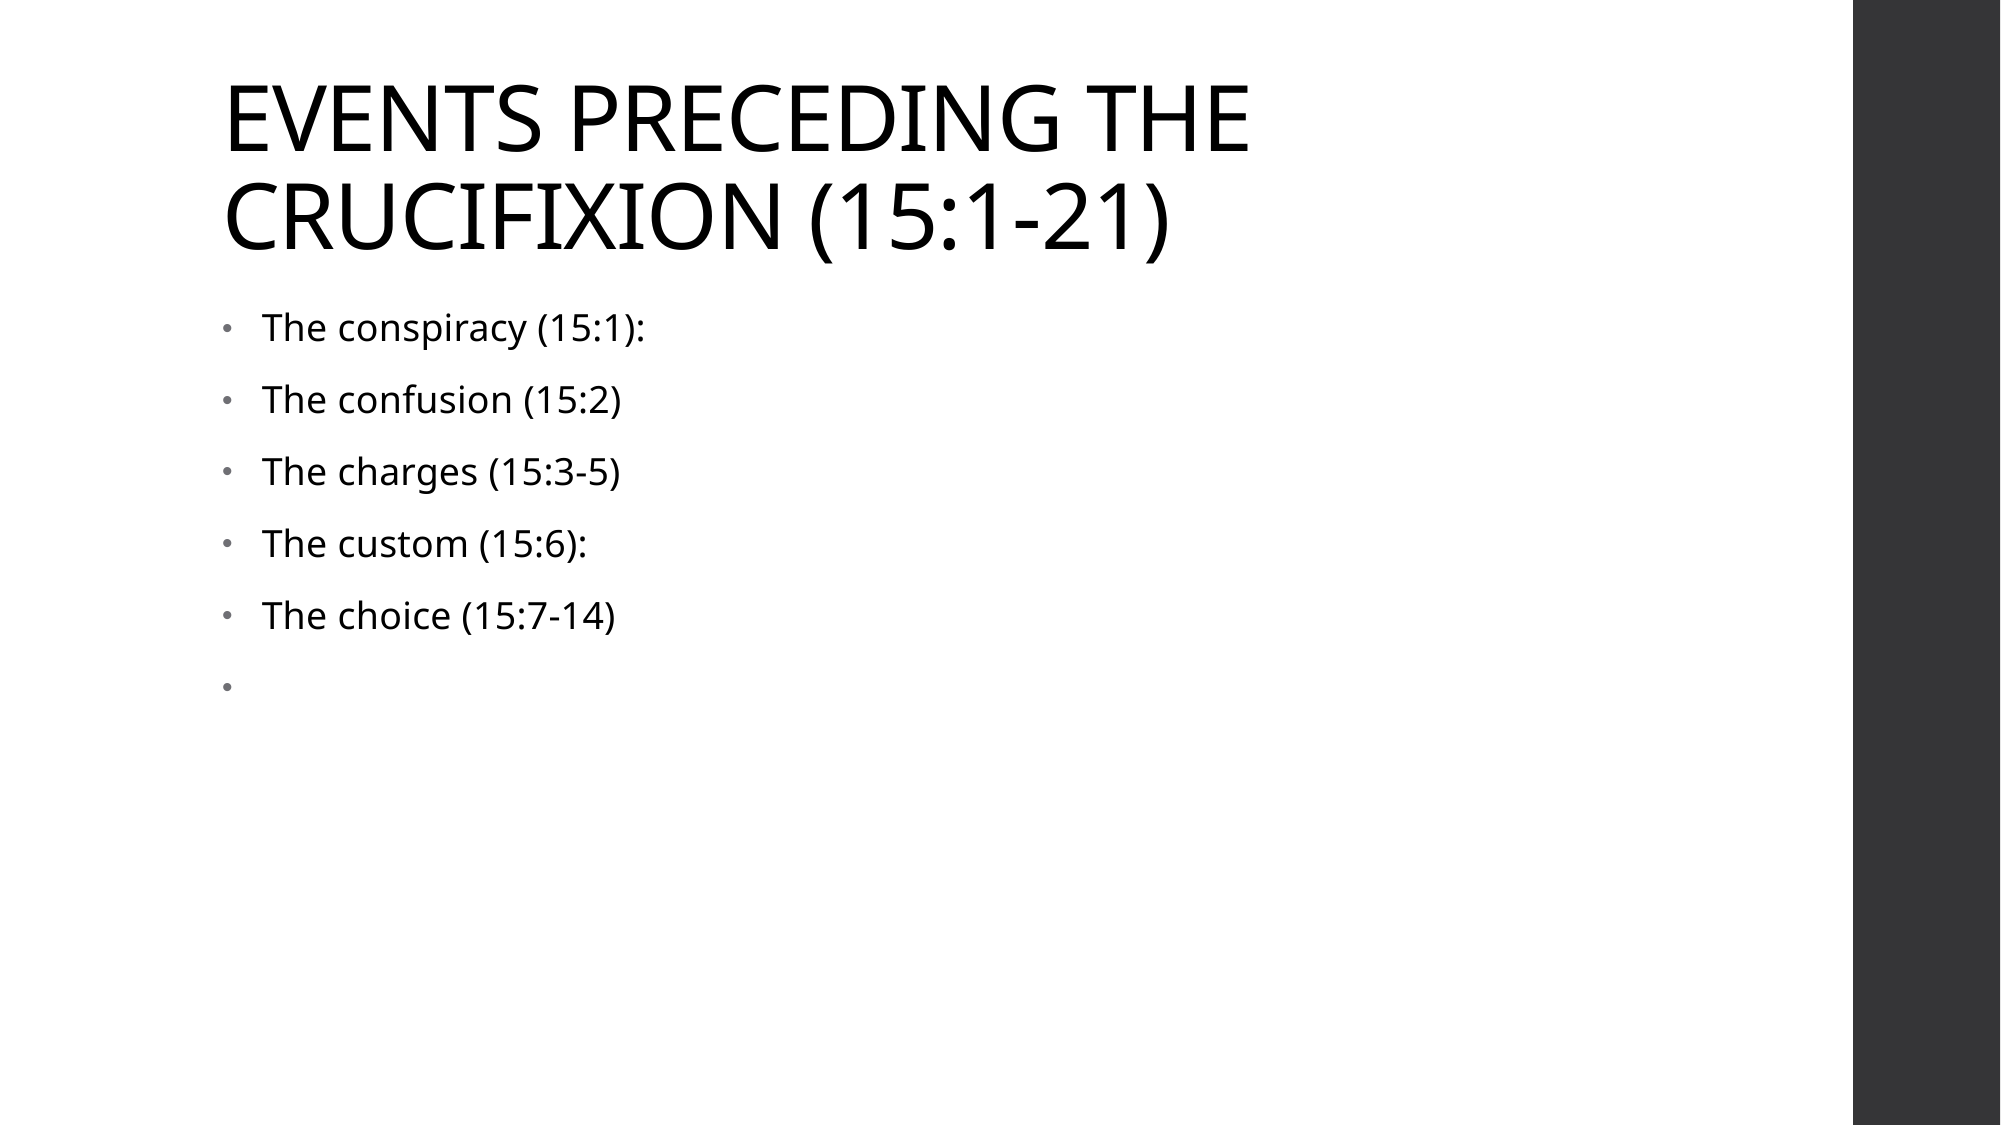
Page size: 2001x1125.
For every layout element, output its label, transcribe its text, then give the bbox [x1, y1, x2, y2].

list The conspiracy (15:1): The confusion (15:2) The charges (15:3-5) The custom (15:6): The choice (15:7-14) [206, 299, 1617, 1014]
title EVENTS PRECEDING THE CRUCIFIXION (15:1-21) [206, 60, 1797, 278]
